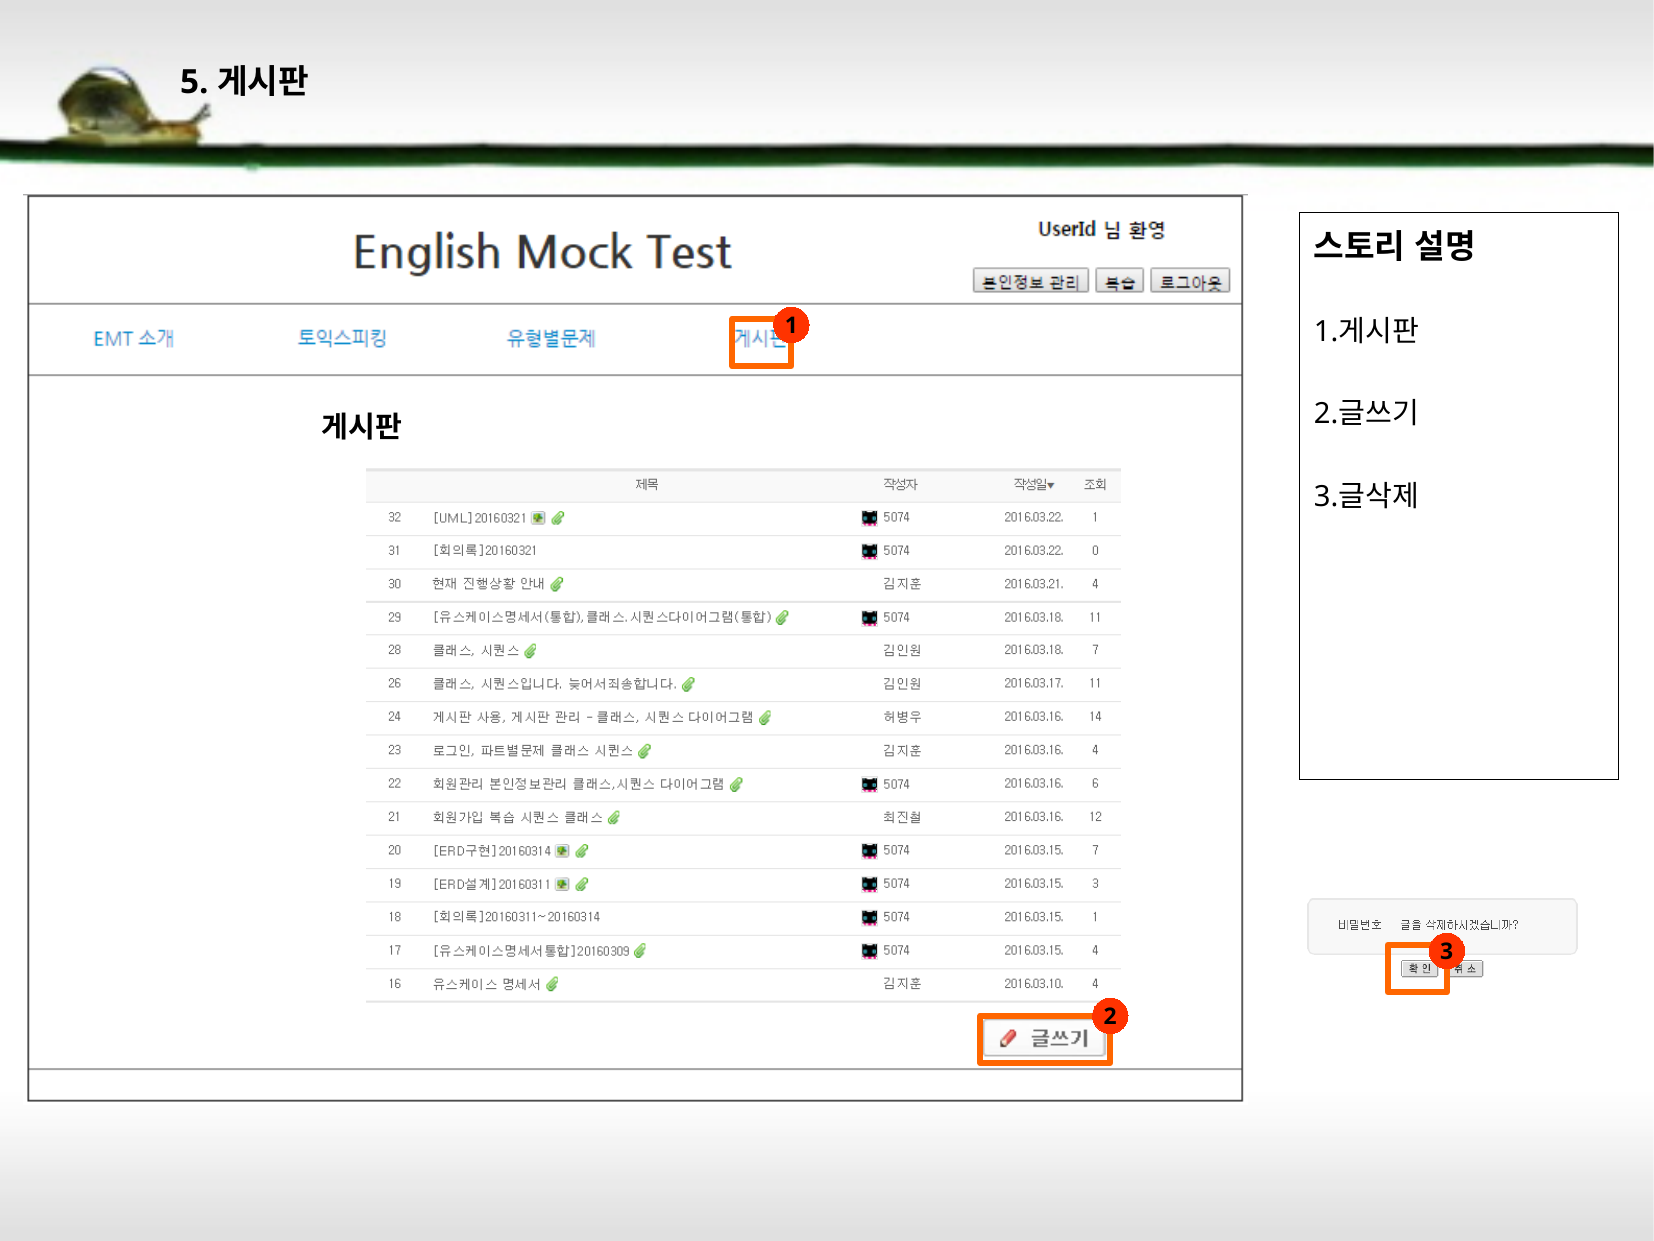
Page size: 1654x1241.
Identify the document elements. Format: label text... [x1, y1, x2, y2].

text_box 3 [1429, 933, 1465, 969]
text_box 1 [773, 307, 810, 343]
text_box 스토리 설명 1.게시판 2.글쓰기 3.글삭제 [1299, 212, 1619, 780]
text_box 2 [1092, 998, 1129, 1034]
text_box 5. 게시판 [165, 47, 426, 101]
text_box 게시판 [307, 395, 567, 444]
picture [0, 0, 1654, 1241]
